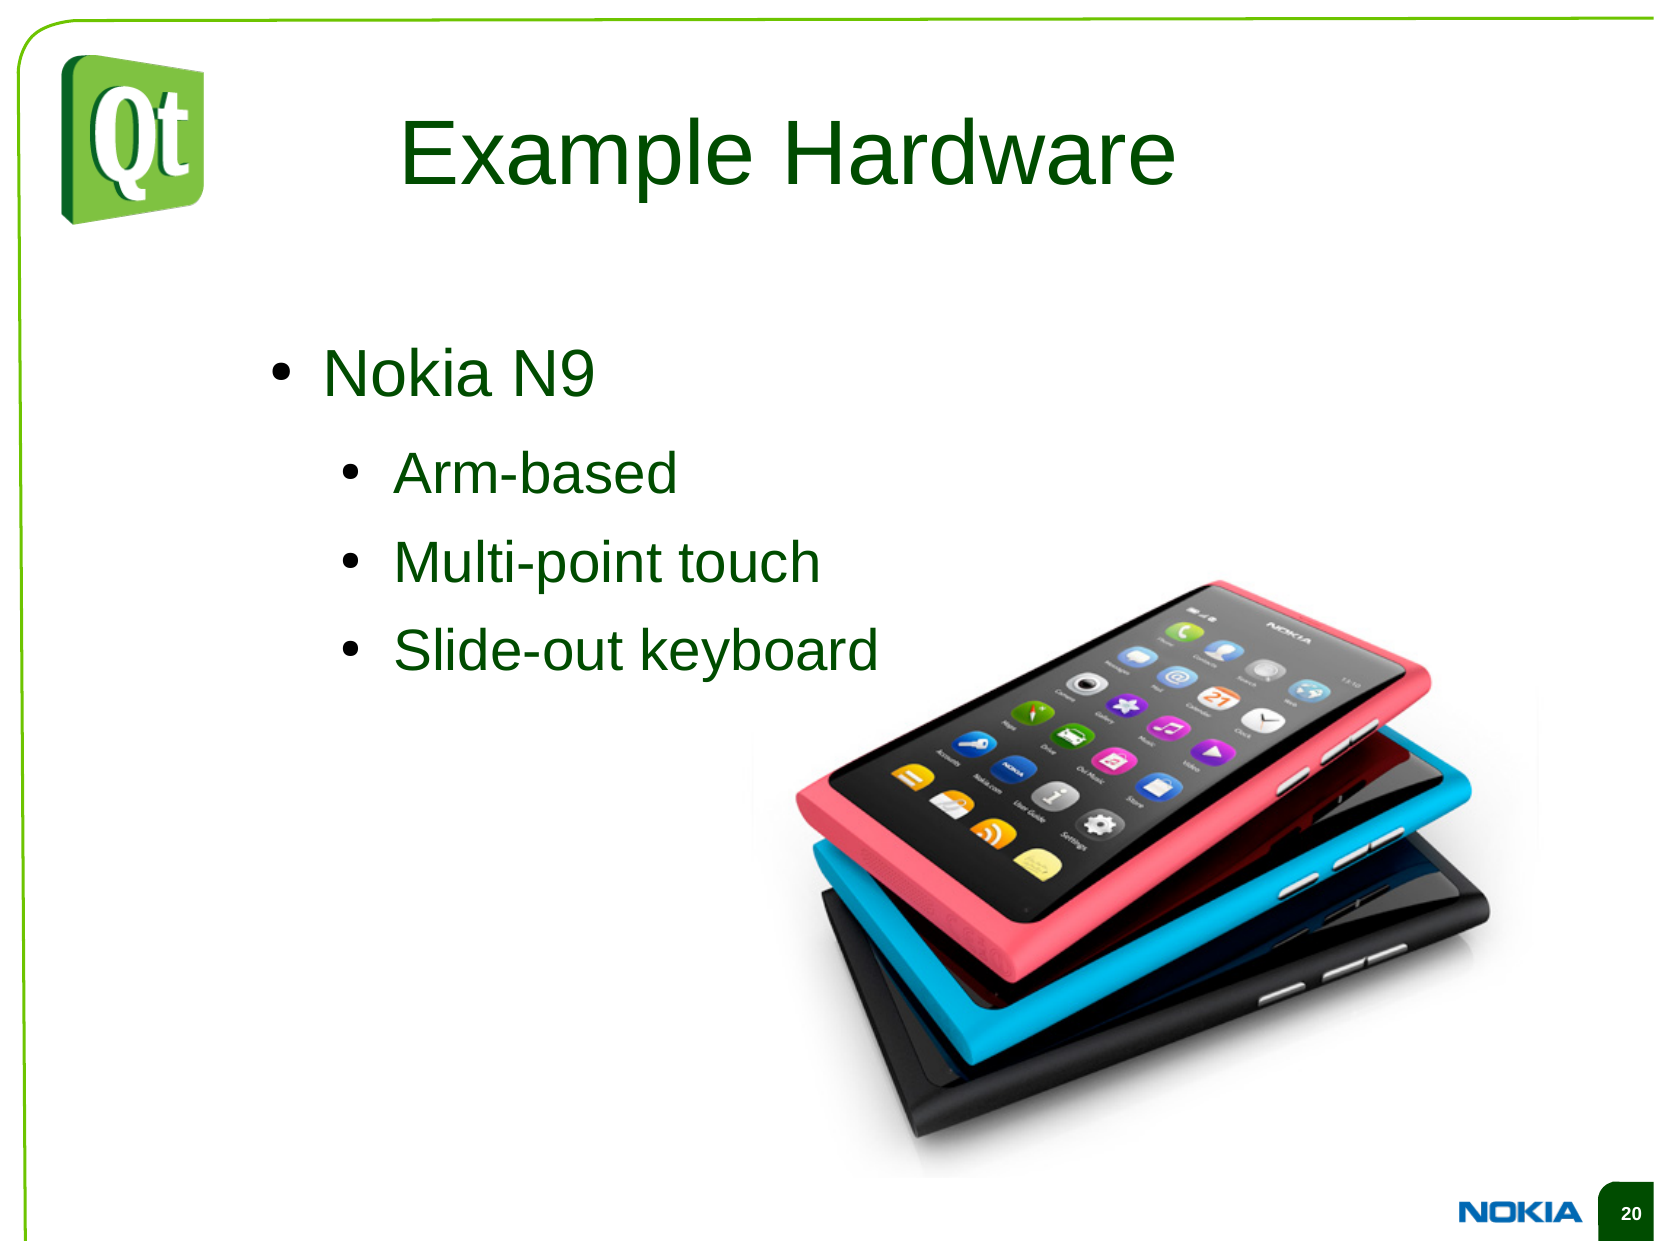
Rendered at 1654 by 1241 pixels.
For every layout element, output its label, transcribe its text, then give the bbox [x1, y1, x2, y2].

picture [1459, 1201, 1583, 1223]
picture [637, 570, 1654, 1178]
picture [61, 55, 204, 225]
list Nokia N9 Arm-based Multi-point touch Slide-out keyboard [251, 336, 1571, 1141]
title Example Hardware [251, 56, 1327, 250]
